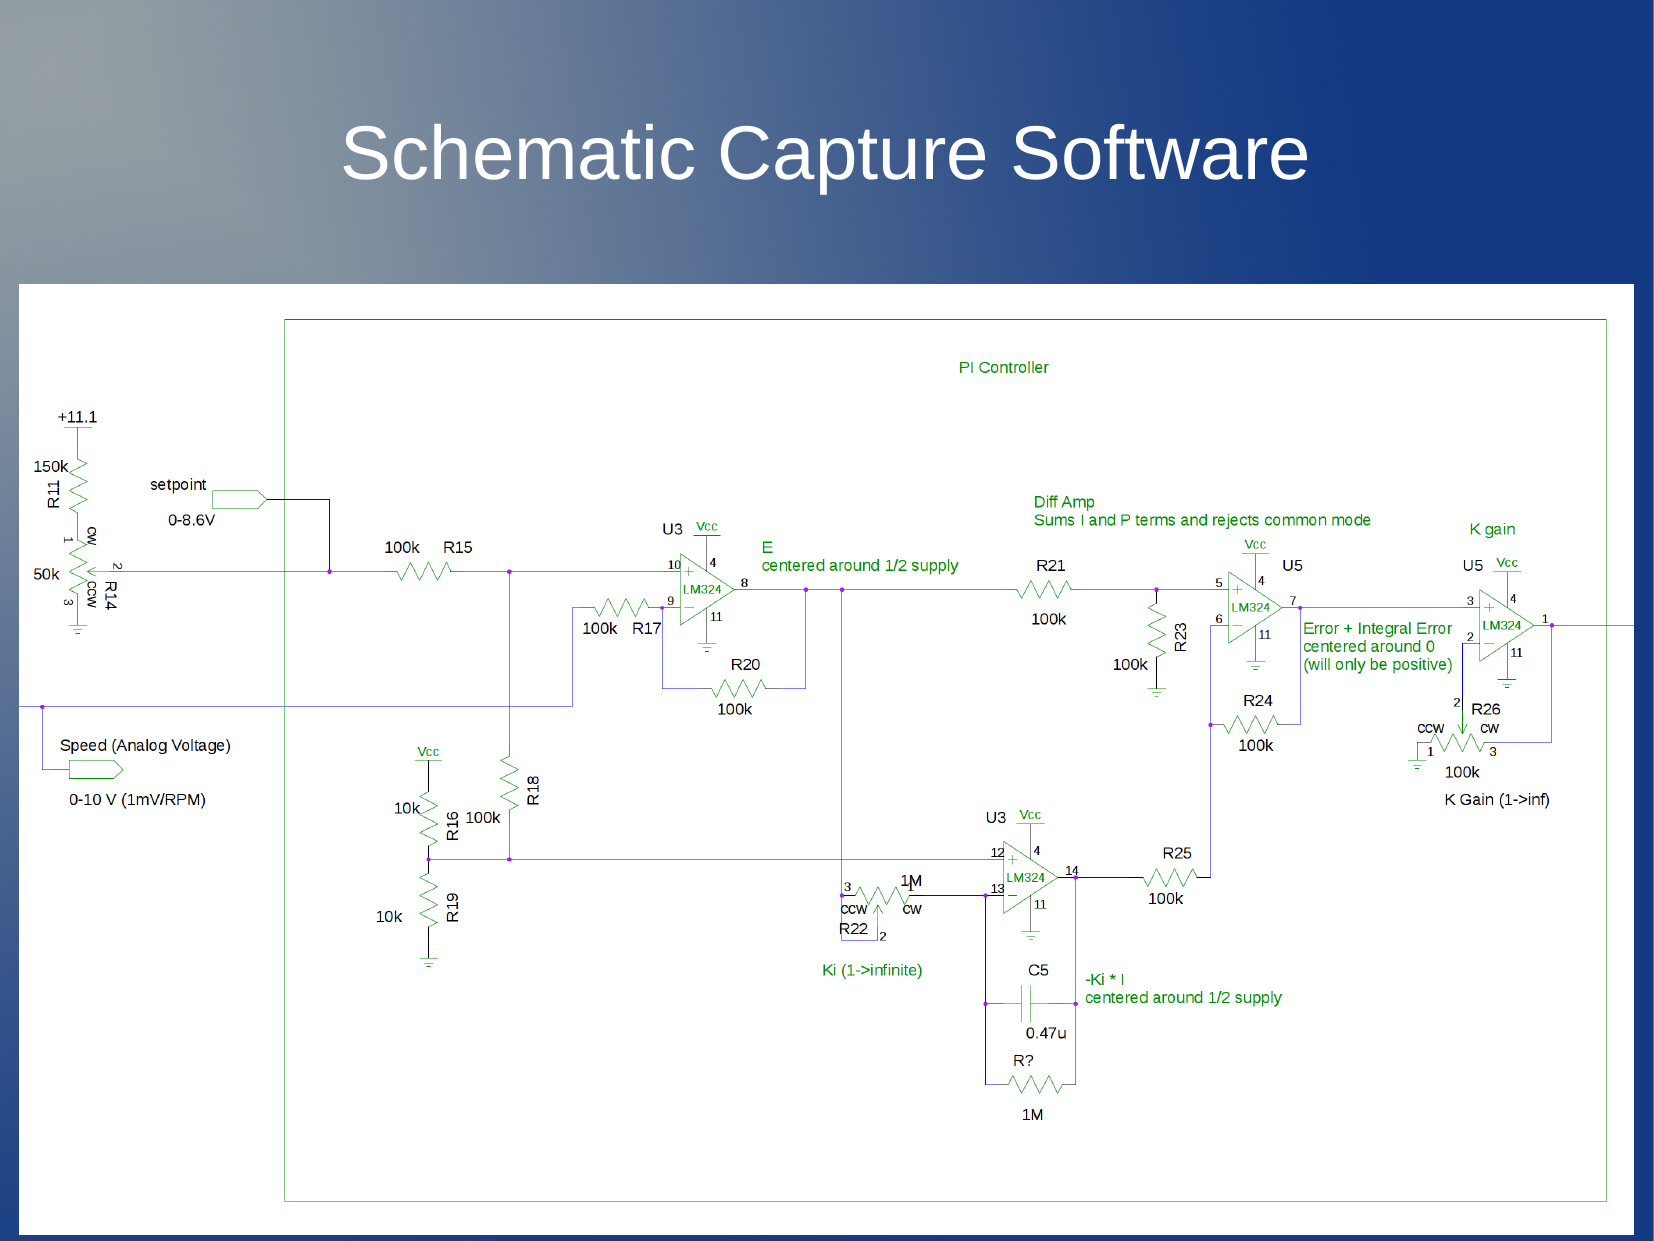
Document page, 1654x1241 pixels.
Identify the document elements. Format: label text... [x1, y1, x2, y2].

picture [0, 0, 1654, 1241]
title Schematic Capture Software [82, 49, 1571, 257]
